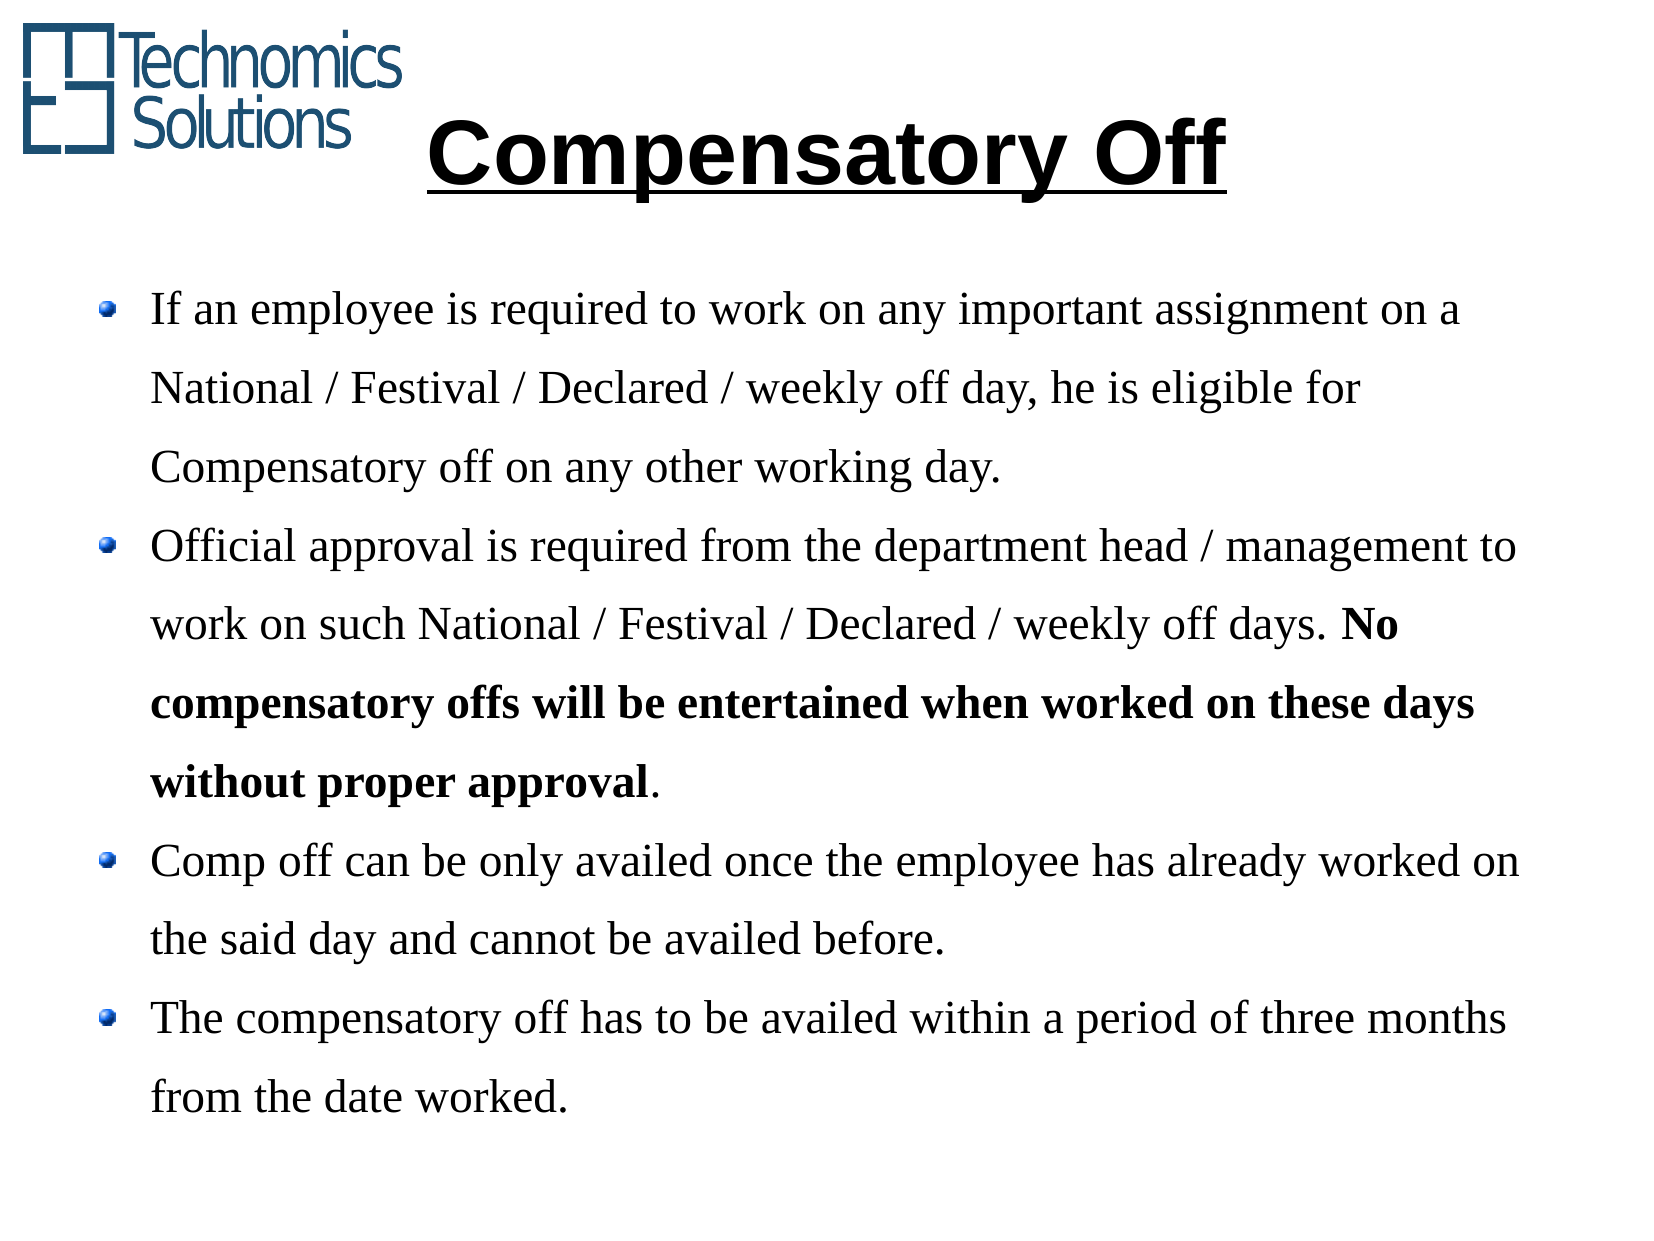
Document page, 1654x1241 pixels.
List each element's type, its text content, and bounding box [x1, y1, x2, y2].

list If an employee is required to work on any important assignment on a National / Festival / Declared / weekly off day, he is eligible for Compensatory off on any other working day. Official approval is required from the department head / management to work on such National / Festival / Declared / weekly off days. No compensatory offs will be entertained when worked on these days without proper approval. Comp off can be only availed once the employee has already worked on the said day and cannot be availed before. The compensatory off has to be availed within a period of three months from the date worked. [82, 256, 1571, 1124]
title Compensatory Off [82, 49, 1571, 256]
picture [23, 23, 402, 154]
